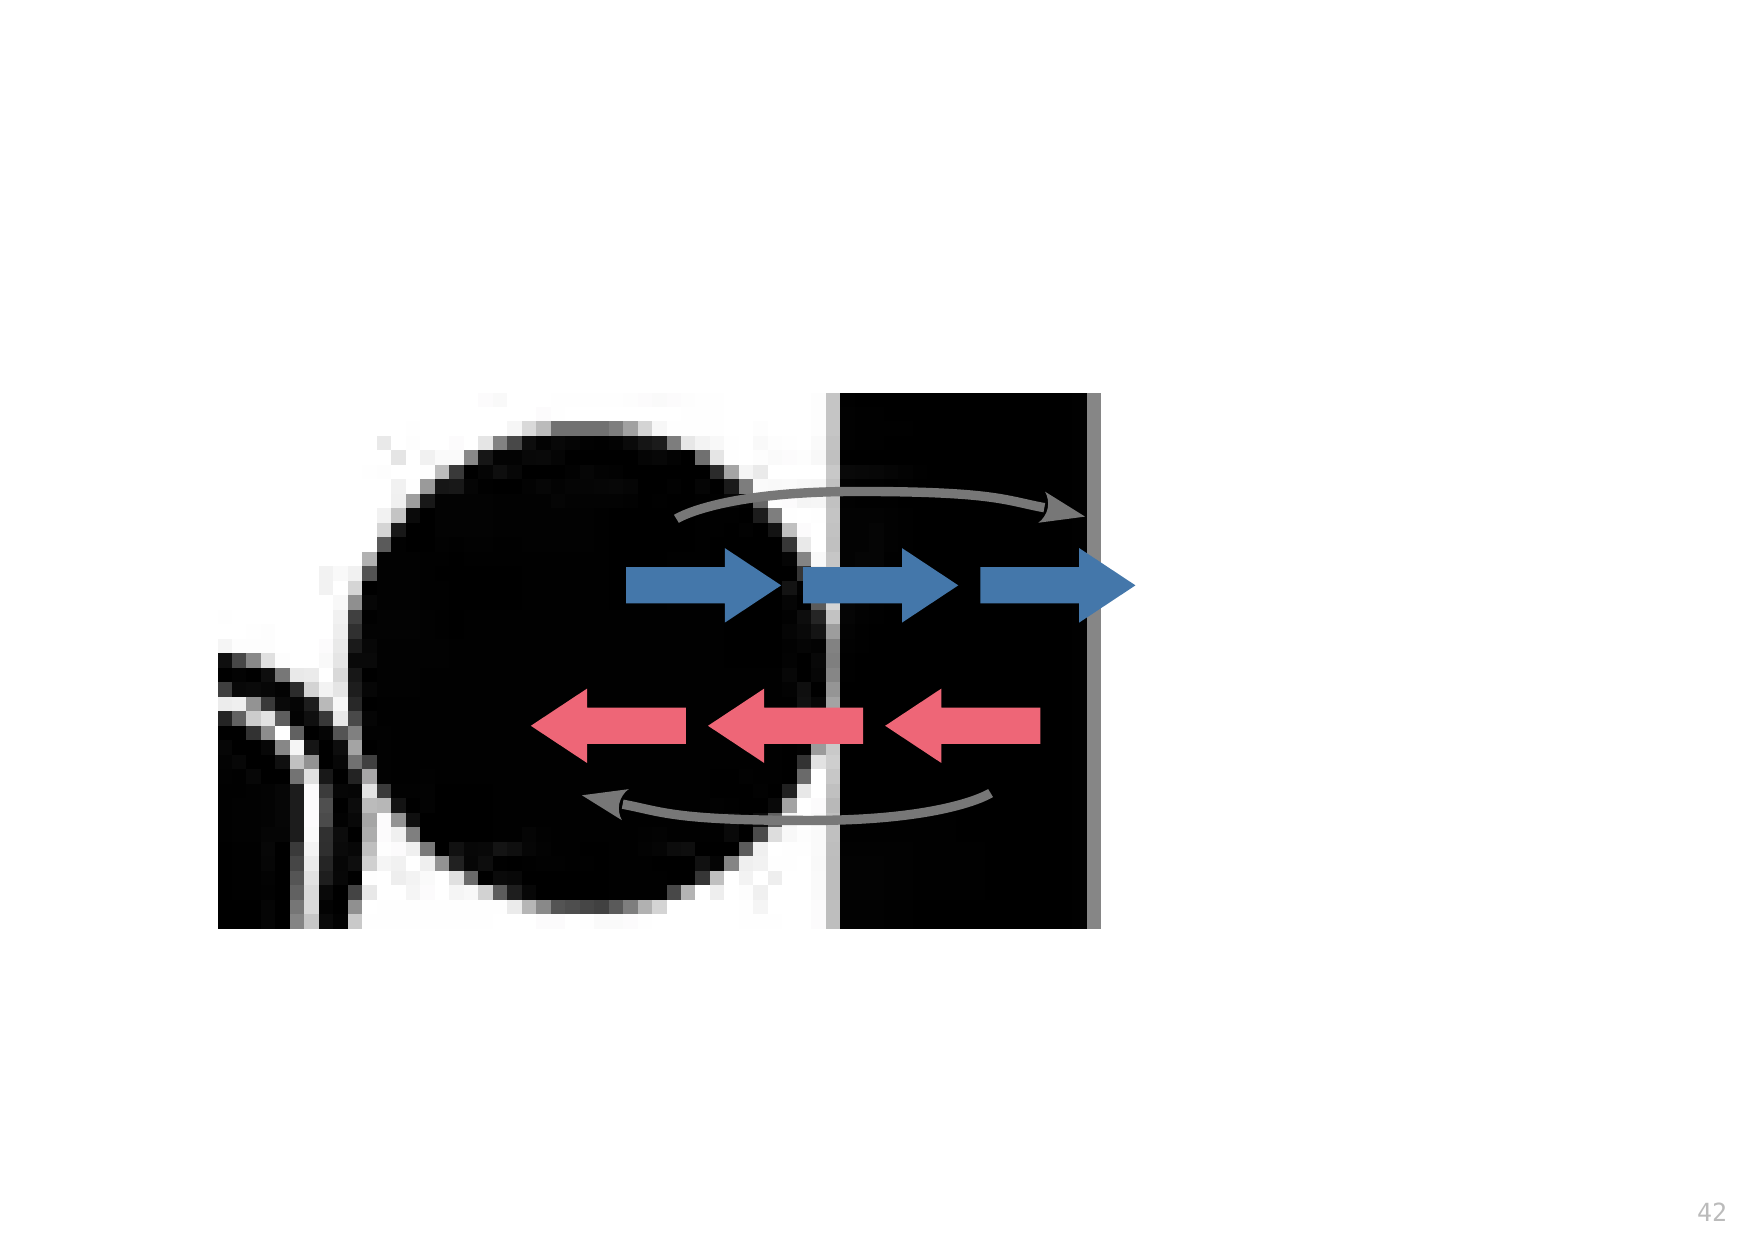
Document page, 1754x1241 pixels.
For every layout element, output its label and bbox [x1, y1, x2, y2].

text_box [803, 548, 959, 623]
text_box [708, 688, 864, 763]
text_box [885, 688, 1041, 763]
text_box [626, 548, 782, 623]
text_box [530, 688, 686, 763]
text_box [980, 548, 1136, 623]
picture [218, 393, 1116, 929]
